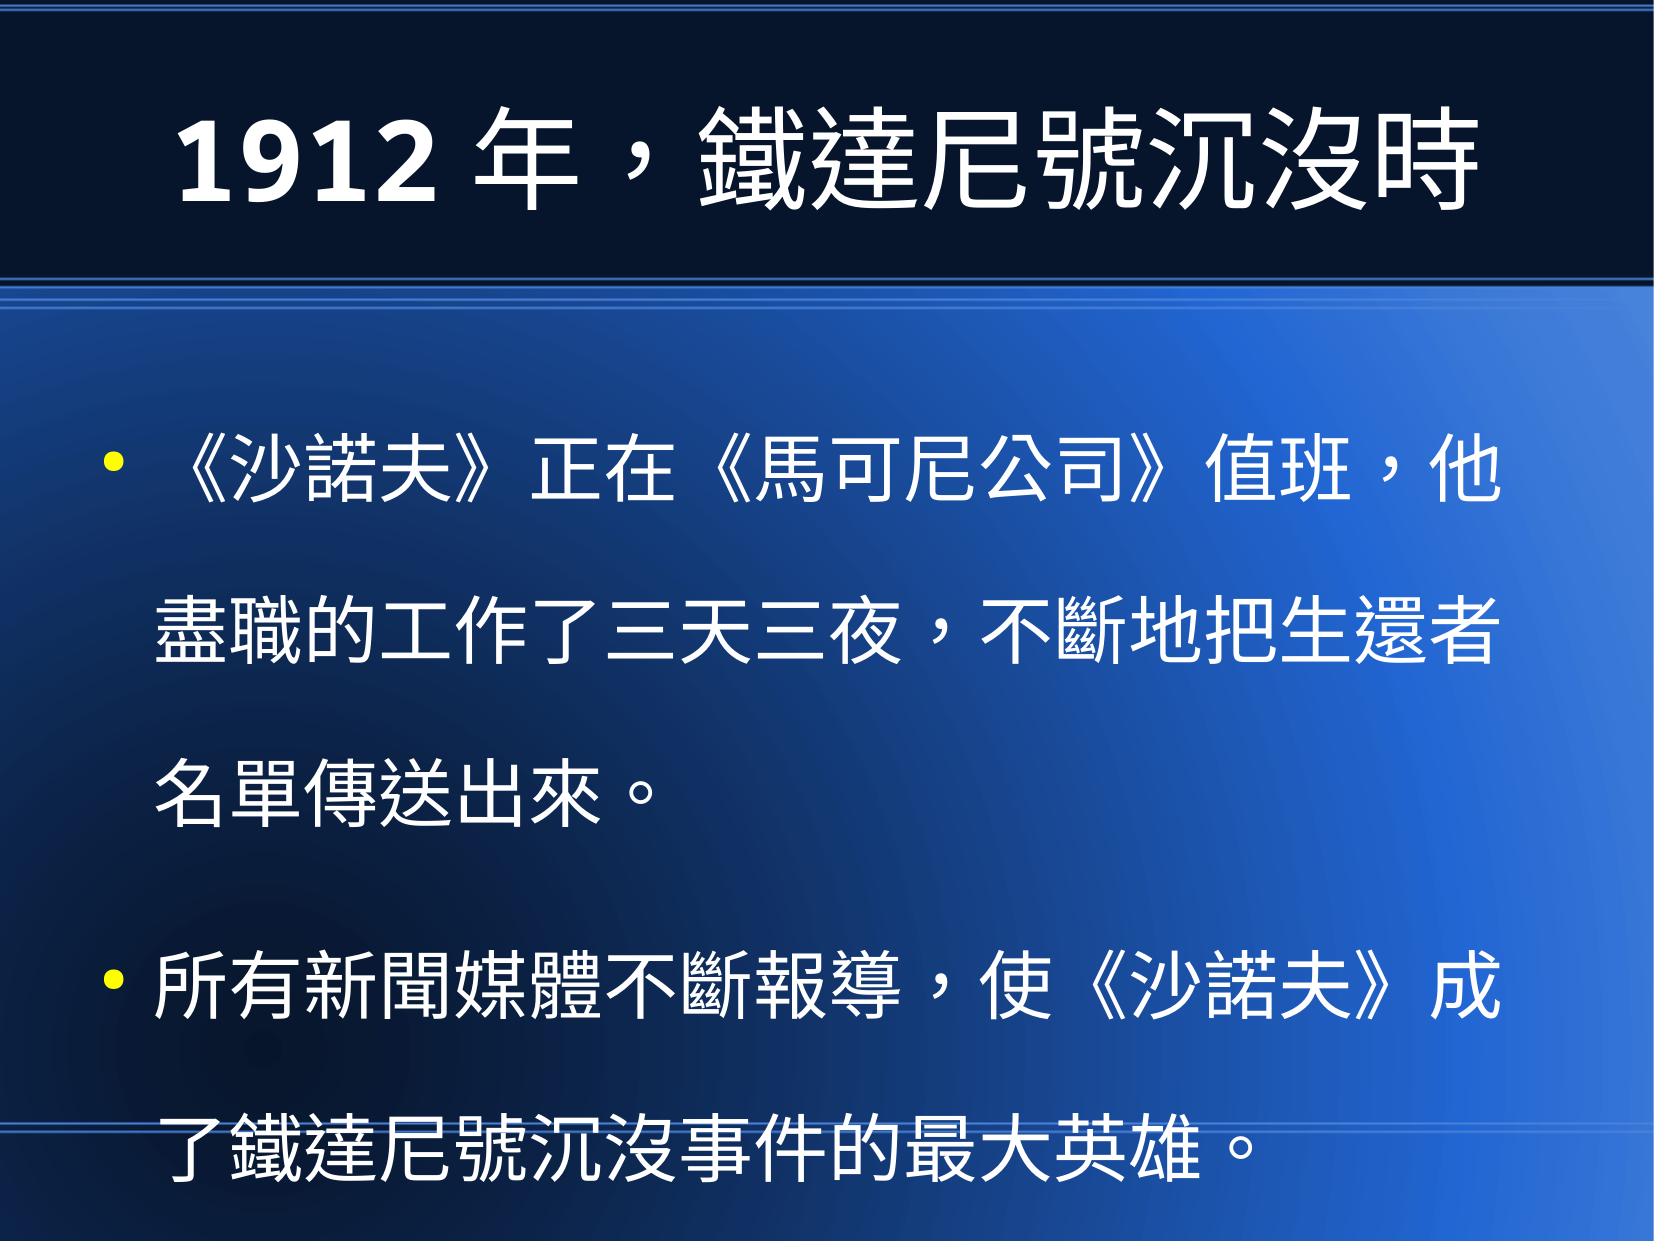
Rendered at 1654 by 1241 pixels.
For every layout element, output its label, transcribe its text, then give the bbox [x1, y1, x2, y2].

title 1912年，鐵達尼號沉沒時 [82, 49, 1571, 257]
list 《沙諾夫》正在《馬可尼公司》值班，他盡職的工作了三天三夜，不斷地把生還者名單傳送出來。 所有新聞媒體不斷報導，使《沙諾夫》成了鐵達尼號沉沒事件的最大英雄。 [82, 355, 1571, 1241]
picture [0, 0, 1654, 1241]
